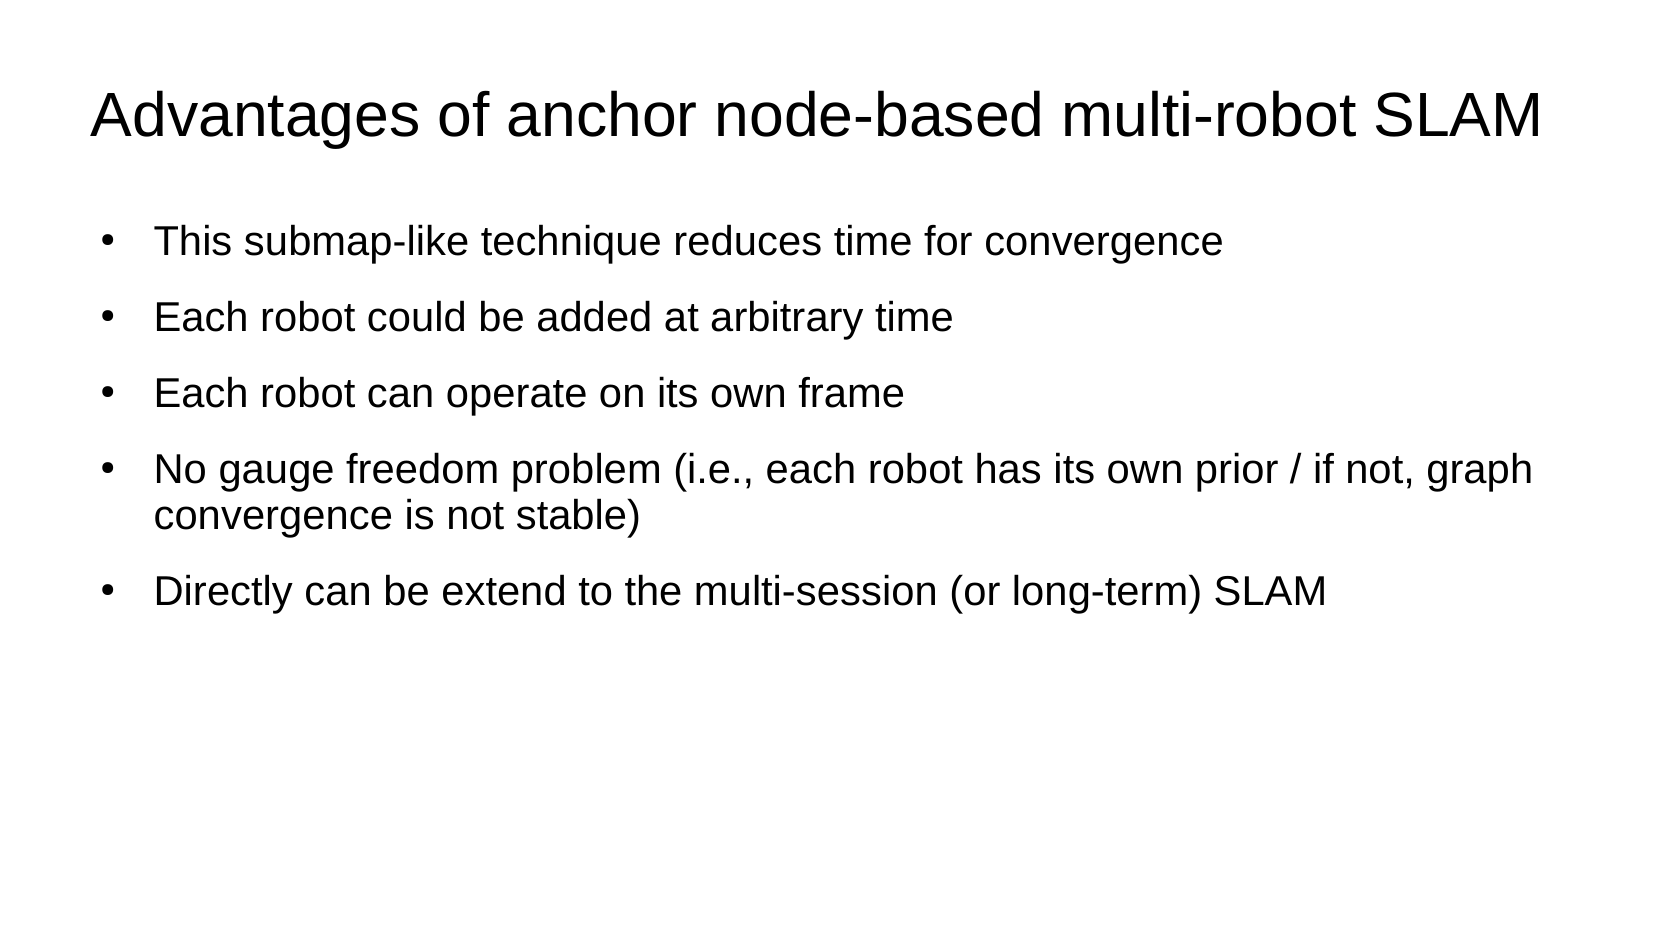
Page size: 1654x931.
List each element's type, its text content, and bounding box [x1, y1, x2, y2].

title Advantages of anchor node-based multi-robot SLAM [82, 37, 1571, 193]
list This submap-like technique reduces time for convergence Each robot could be added at arbitrary time Each robot can operate on its own frame No gauge freedom problem (i.e., each robot has its own prior / if not, graph convergence is not stable) Directly can be extend to the multi-session (or long-term) SLAM [82, 217, 1571, 758]
